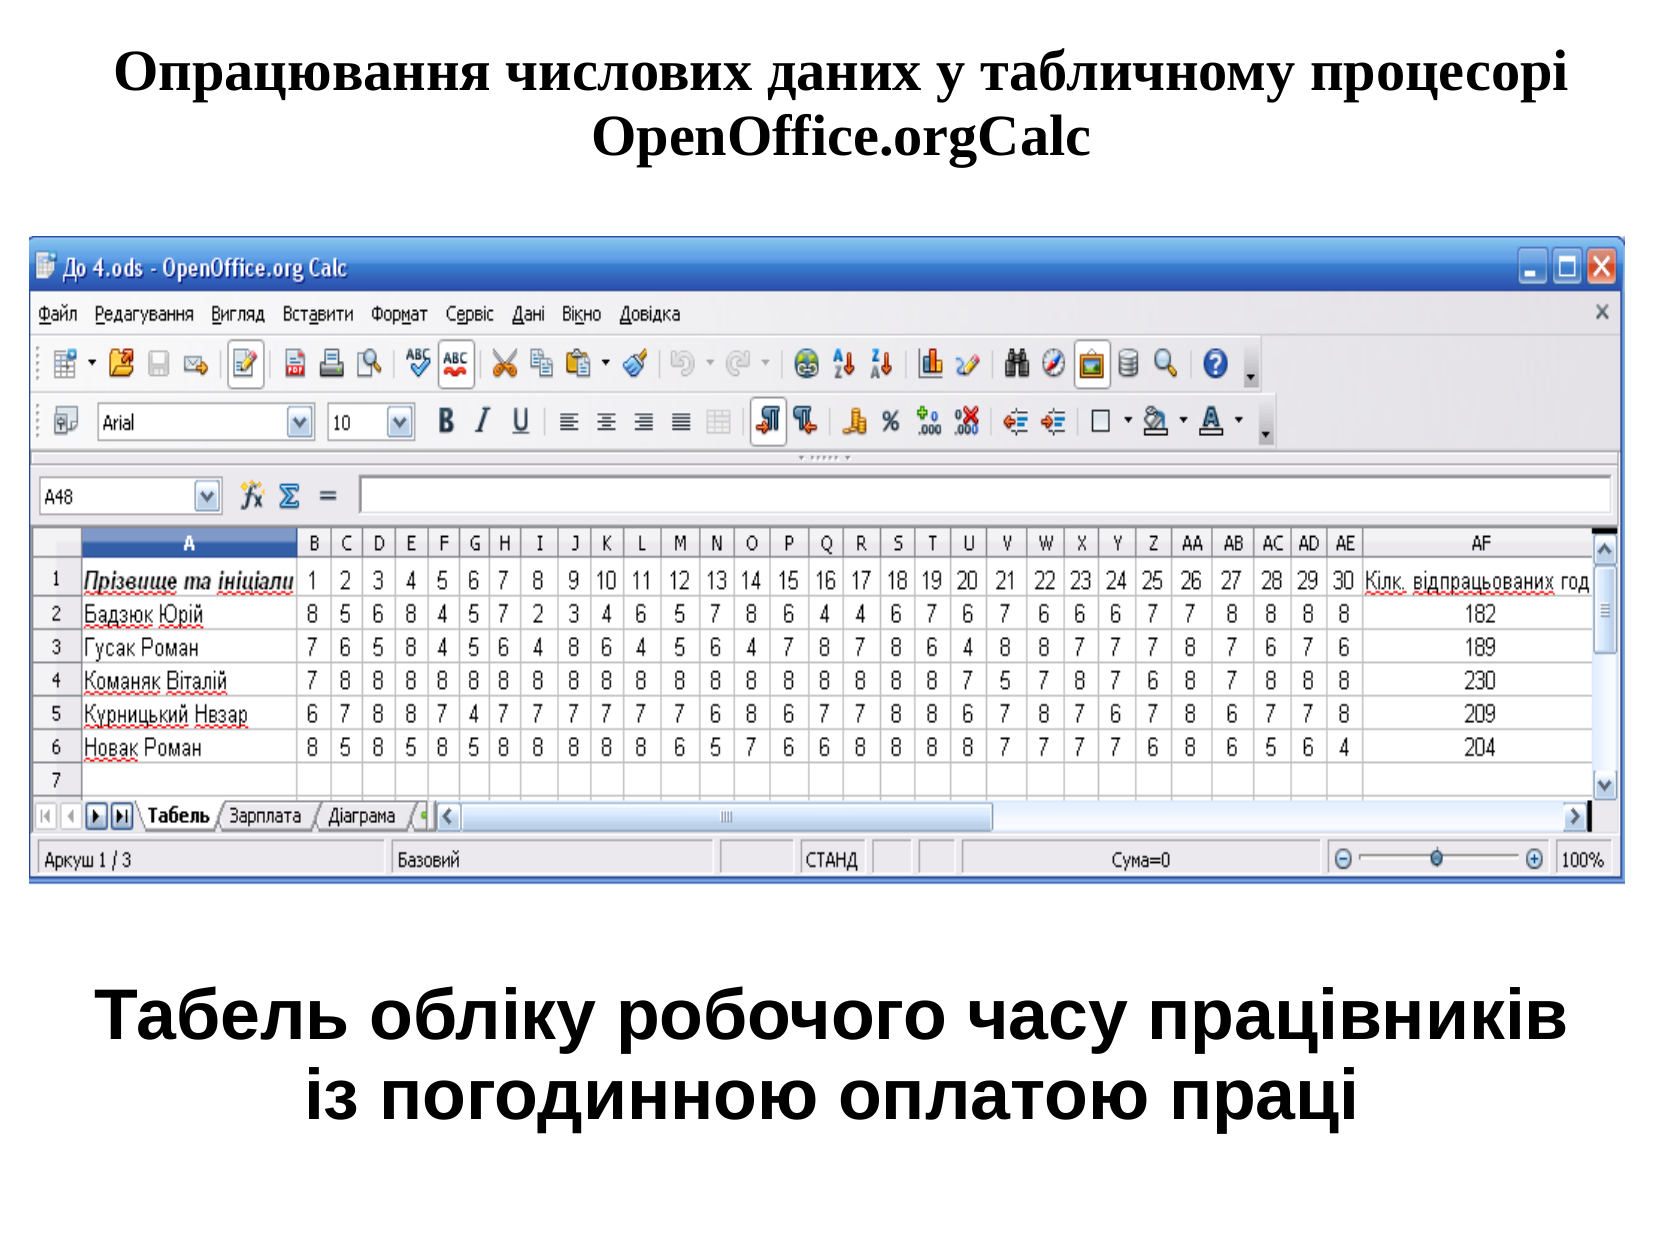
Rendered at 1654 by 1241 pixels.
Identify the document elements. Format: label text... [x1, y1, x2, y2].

title Опрацювання числових даних у табличному процесорі OpenOffice.orgCalc [59, 29, 1625, 178]
list Табель обліку робочого часу працівників із погодинною оплатою праці [59, 974, 1625, 1182]
picture [29, 236, 1625, 886]
